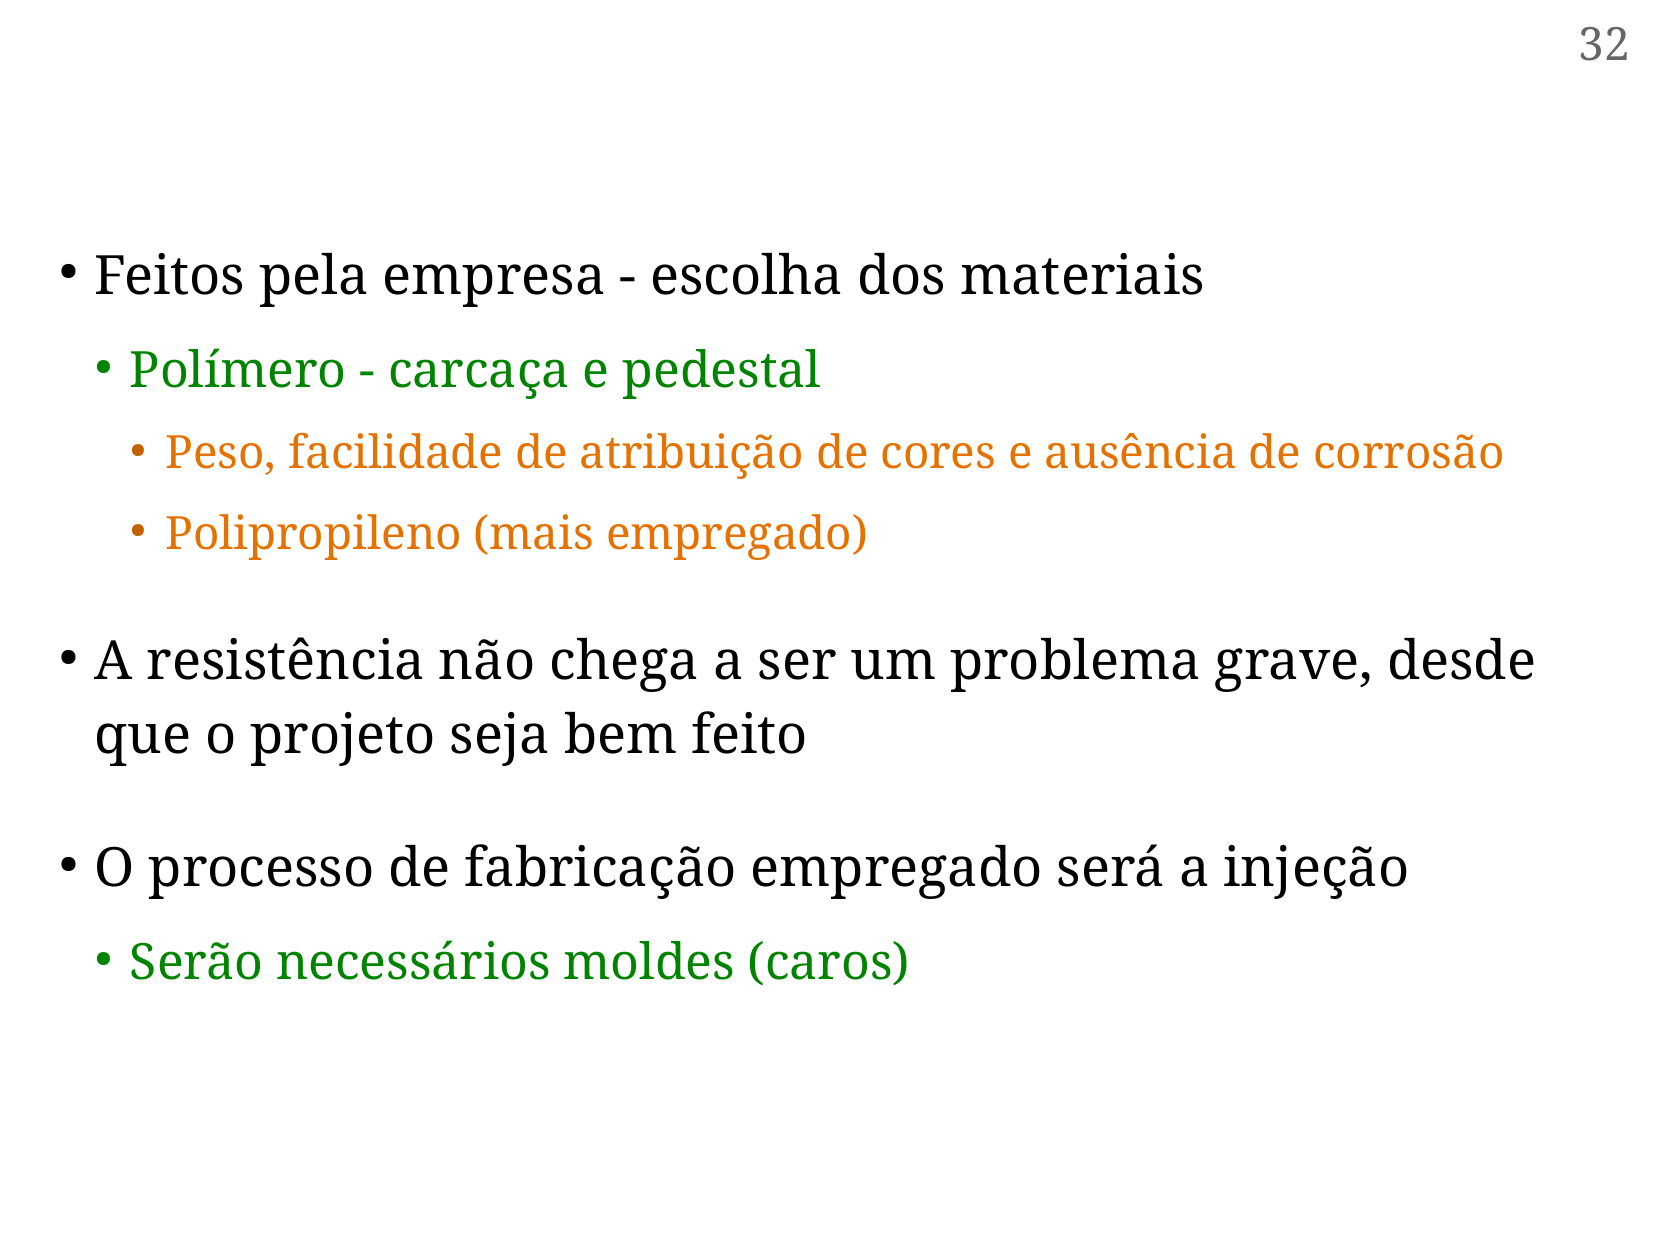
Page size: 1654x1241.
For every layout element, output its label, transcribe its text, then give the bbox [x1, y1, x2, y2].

list Feitos pela empresa - escolha dos materiais Polímero - carcaça e pedestal Peso, facilidade de atribuição de cores e ausência de corrosão Polipropileno (mais empregado) A resistência não chega a ser um problema grave, desde que o projeto seja bem feito O processo de fabricação empregado será a injeção Serão necessários moldes (caros) [59, 236, 1595, 1211]
